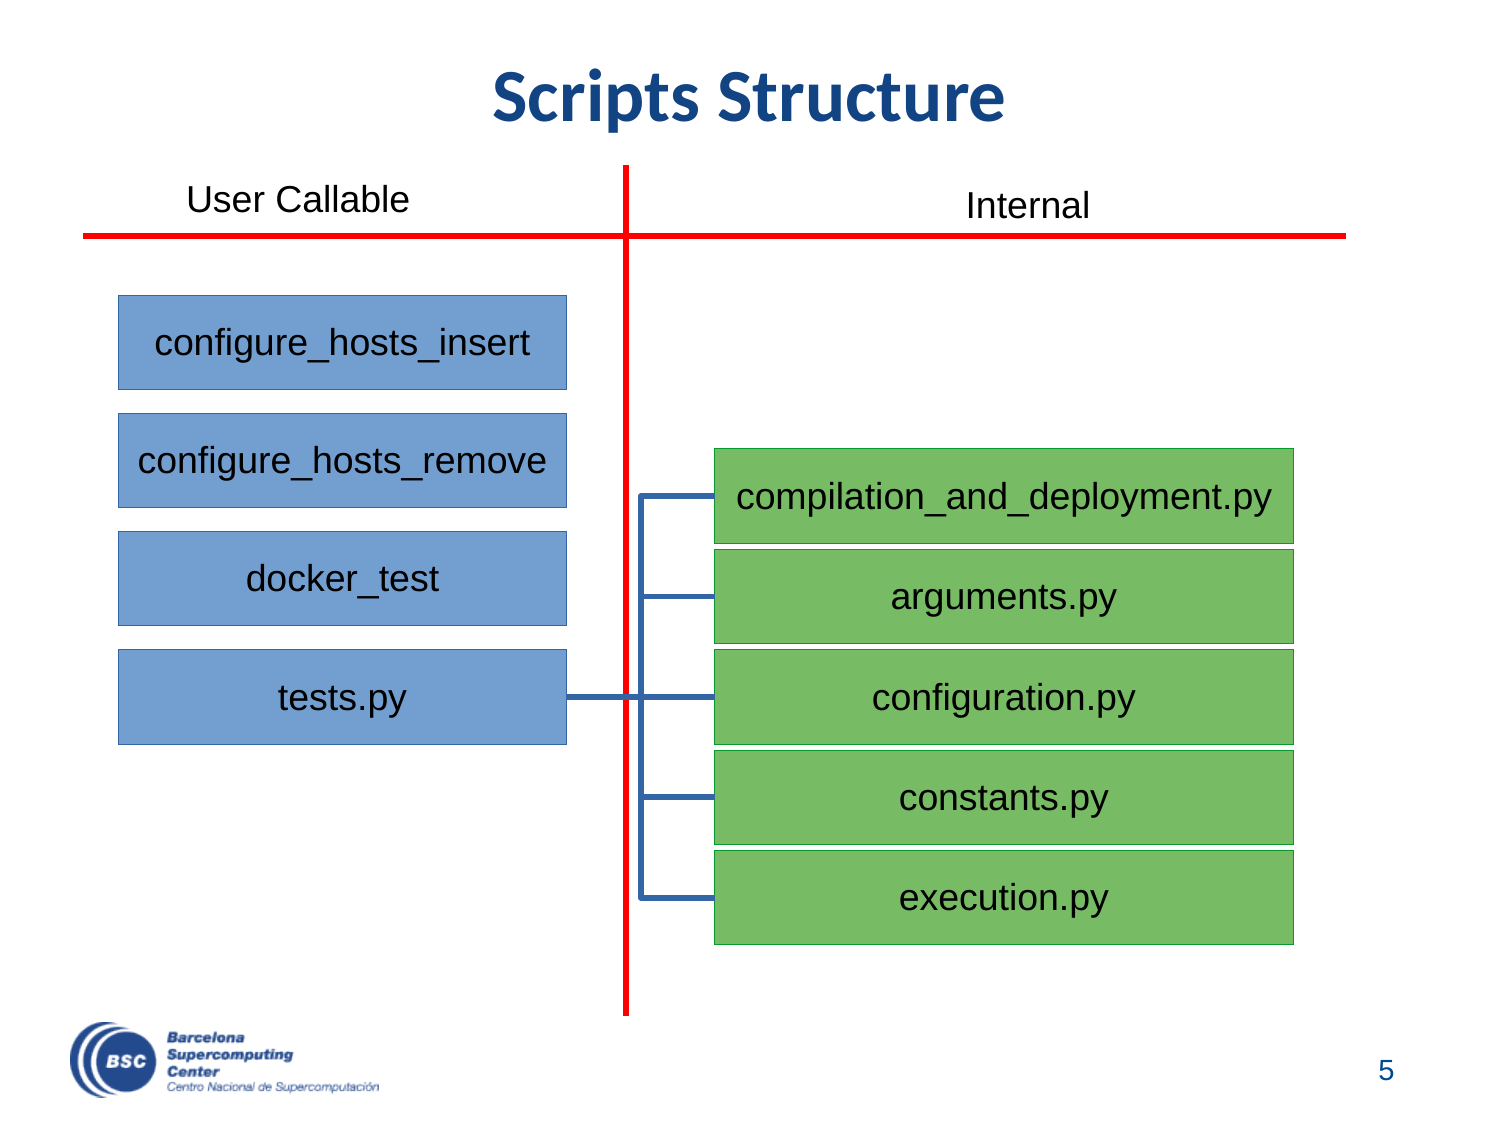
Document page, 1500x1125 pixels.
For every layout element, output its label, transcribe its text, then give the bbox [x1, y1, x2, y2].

text_box <number> [1363, 1046, 1500, 1094]
text_box configure_hosts_remove [118, 413, 567, 508]
text_box execution.py [714, 850, 1294, 945]
text_box compilation_and_deployment.py [714, 448, 1294, 544]
text_box docker_test [118, 531, 567, 626]
text_box configuration.py [714, 649, 1294, 745]
text_box constants.py [714, 750, 1294, 845]
text_box configure_hosts_insert [118, 295, 567, 390]
text_box tests.py [118, 649, 567, 745]
text_box Internal [950, 177, 1106, 233]
text_box Scripts Structure [0, 39, 1500, 154]
text_box arguments.py [714, 549, 1294, 644]
text_box User Callable [171, 171, 550, 229]
picture [70, 1022, 379, 1098]
